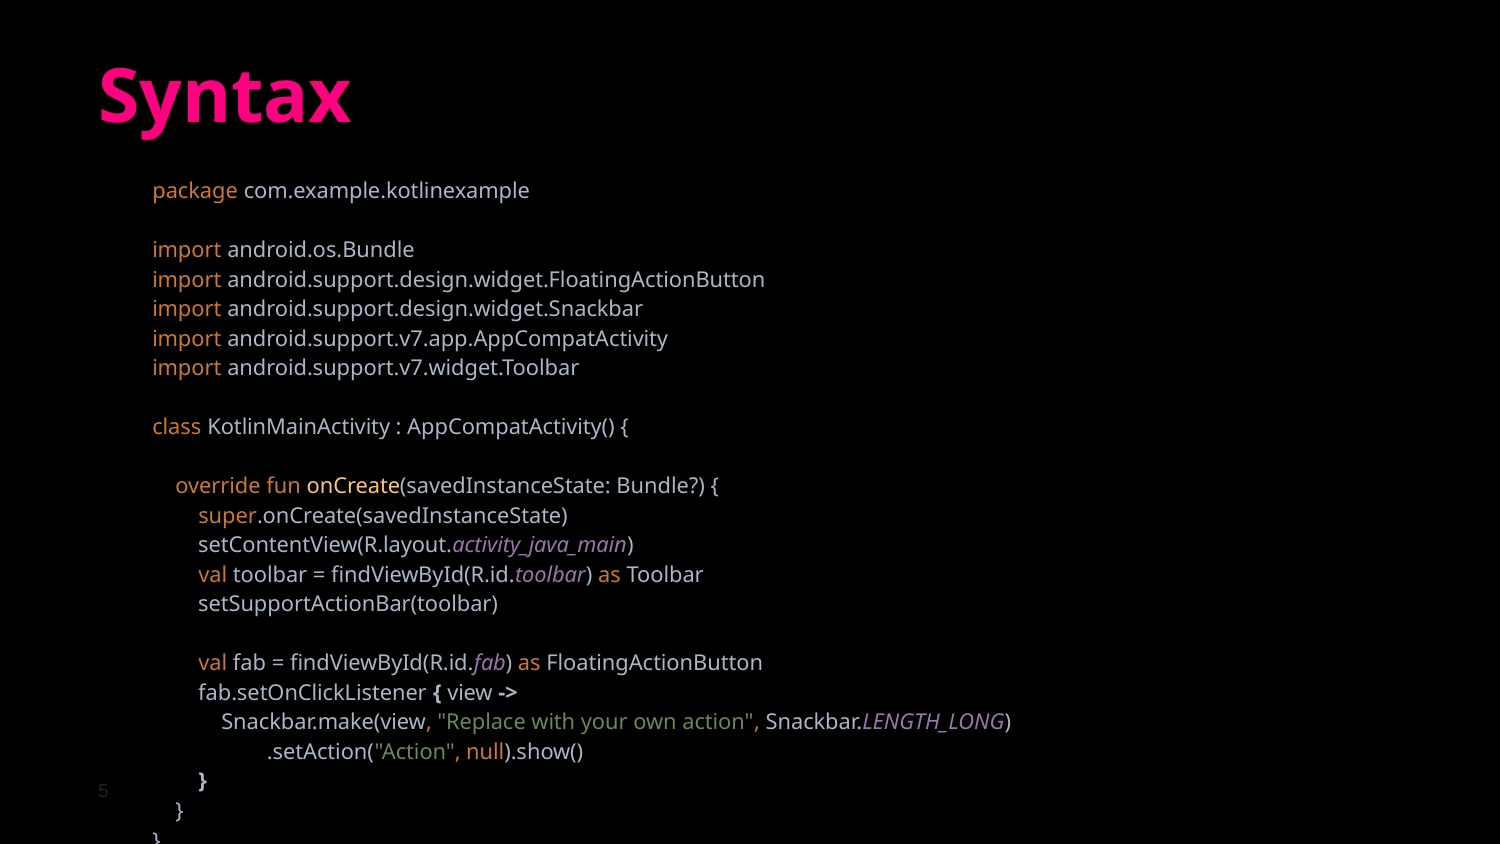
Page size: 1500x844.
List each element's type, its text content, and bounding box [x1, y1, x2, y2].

slide_number <number> [83, 767, 137, 813]
title Syntax [83, 57, 1416, 151]
text_box package com.example.kotlinexample import android.os.Bundle import android.support.design.widget.FloatingActionButton import android.support.design.widget.Snackbar import android.support.v7.app.AppCompatActivity import android.support.v7.widget.Toolbar class KotlinMainActivity : AppCompatActivity() { override fun onCreate(savedInstanceState: Bundle?) { super.onCreate(savedInstanceState) setContentView(R.layout.activity_java_main) val toolbar = findViewById(R.id.toolbar) as Toolbar setSupportActionBar(toolbar) val fab = findViewById(R.id.fab) as FloatingActionButton fab.setOnClickListener { view -> Snackbar.make(view, "Replace with your own action", Snackbar.LENGTH_LONG) .setAction("Action", null).show() } } } [137, 167, 1321, 837]
